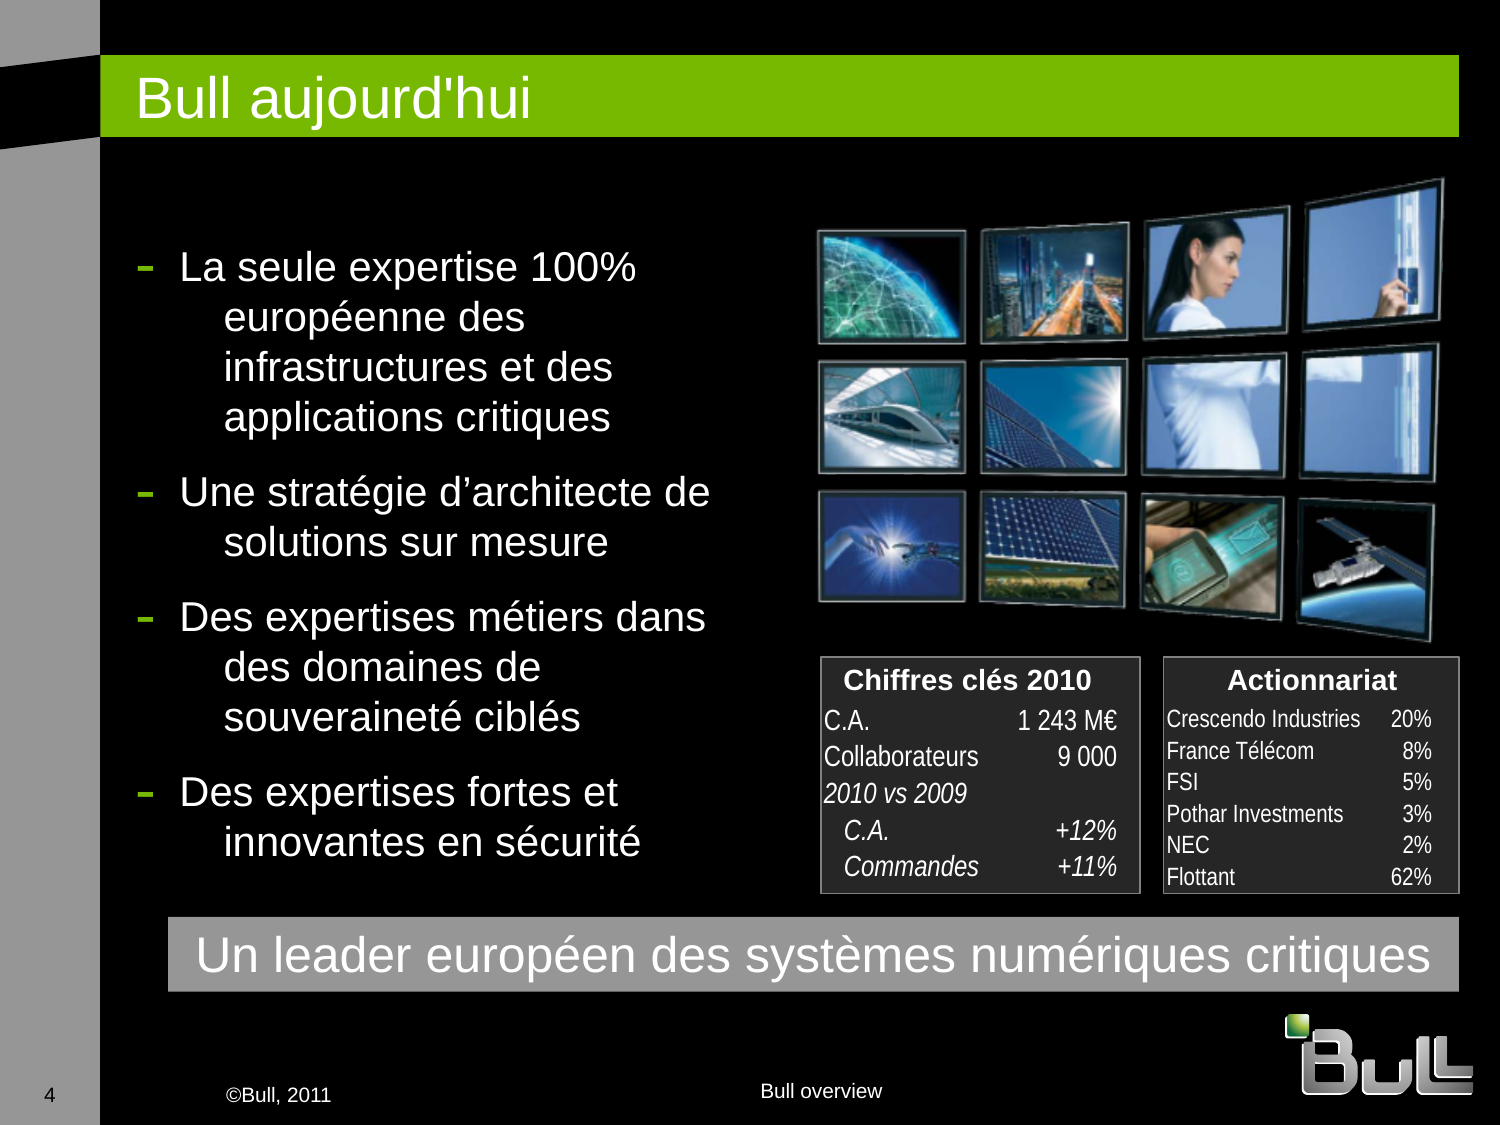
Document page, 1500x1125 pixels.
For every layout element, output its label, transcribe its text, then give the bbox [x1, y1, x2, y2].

text_box Chiffres clés 2010 [829, 654, 1107, 705]
picture [810, 172, 1450, 646]
text_box Un leader européen des systèmes numériques critiques [168, 916, 1459, 992]
text_box Crescendo Industries 20% France Télécom 8% FSI 5% Pothar Investments 3% NEC 2% Flottant 62% [1164, 657, 1459, 894]
text_box C.A. 1 243 M€ Collaborateurs 9 000 2010 vs 2009 C.A. +12% Commandes +11% [821, 657, 1140, 893]
picture [1285, 1014, 1474, 1095]
text_box Actionnariat [1212, 654, 1412, 705]
title Bull aujourd'hui [135, 60, 1459, 143]
list La seule expertise 100% européenne des infrastructures et des applications critiques Une stratégie d’architecte de solutions sur mesure Des expertises métiers dans des domaines de souveraineté ciblés Des expertises fortes et innovantes en sécurité [120, 231, 774, 917]
